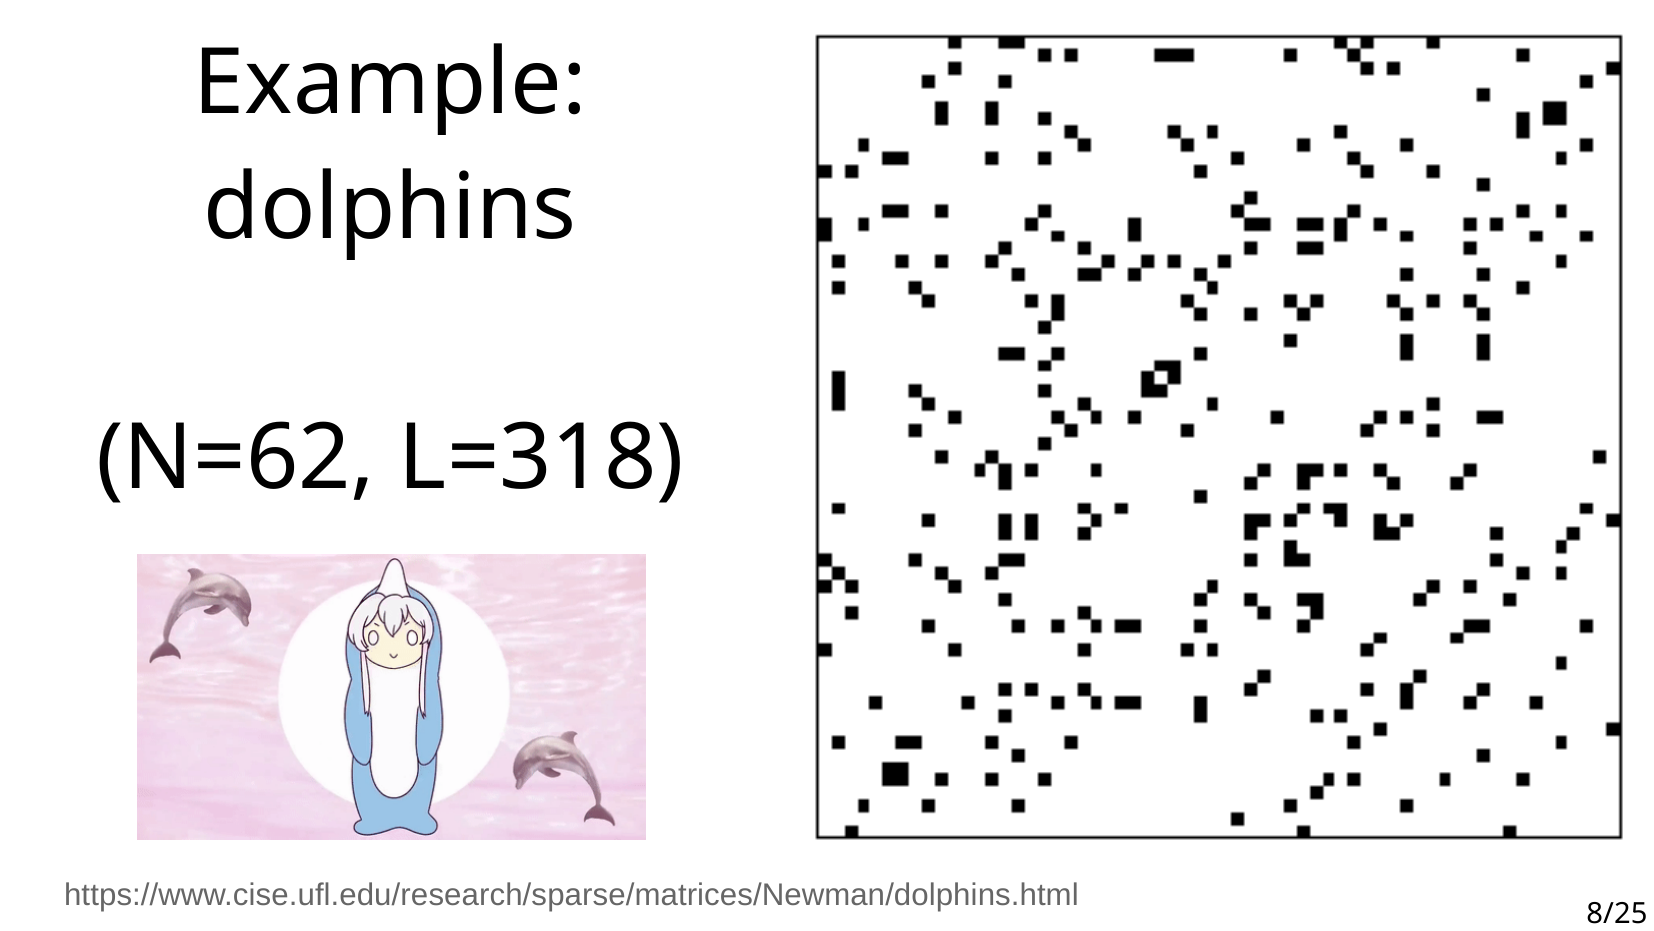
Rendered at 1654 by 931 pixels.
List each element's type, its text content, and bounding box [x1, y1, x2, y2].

text_box https://www.cise.ufl.edu/research/sparse/matrices/Newman/dolphins.html [49, 870, 1396, 927]
picture [137, 554, 646, 841]
title Example: dolphins (N=62, L=318) [83, 7, 699, 524]
picture [775, 18, 1636, 844]
